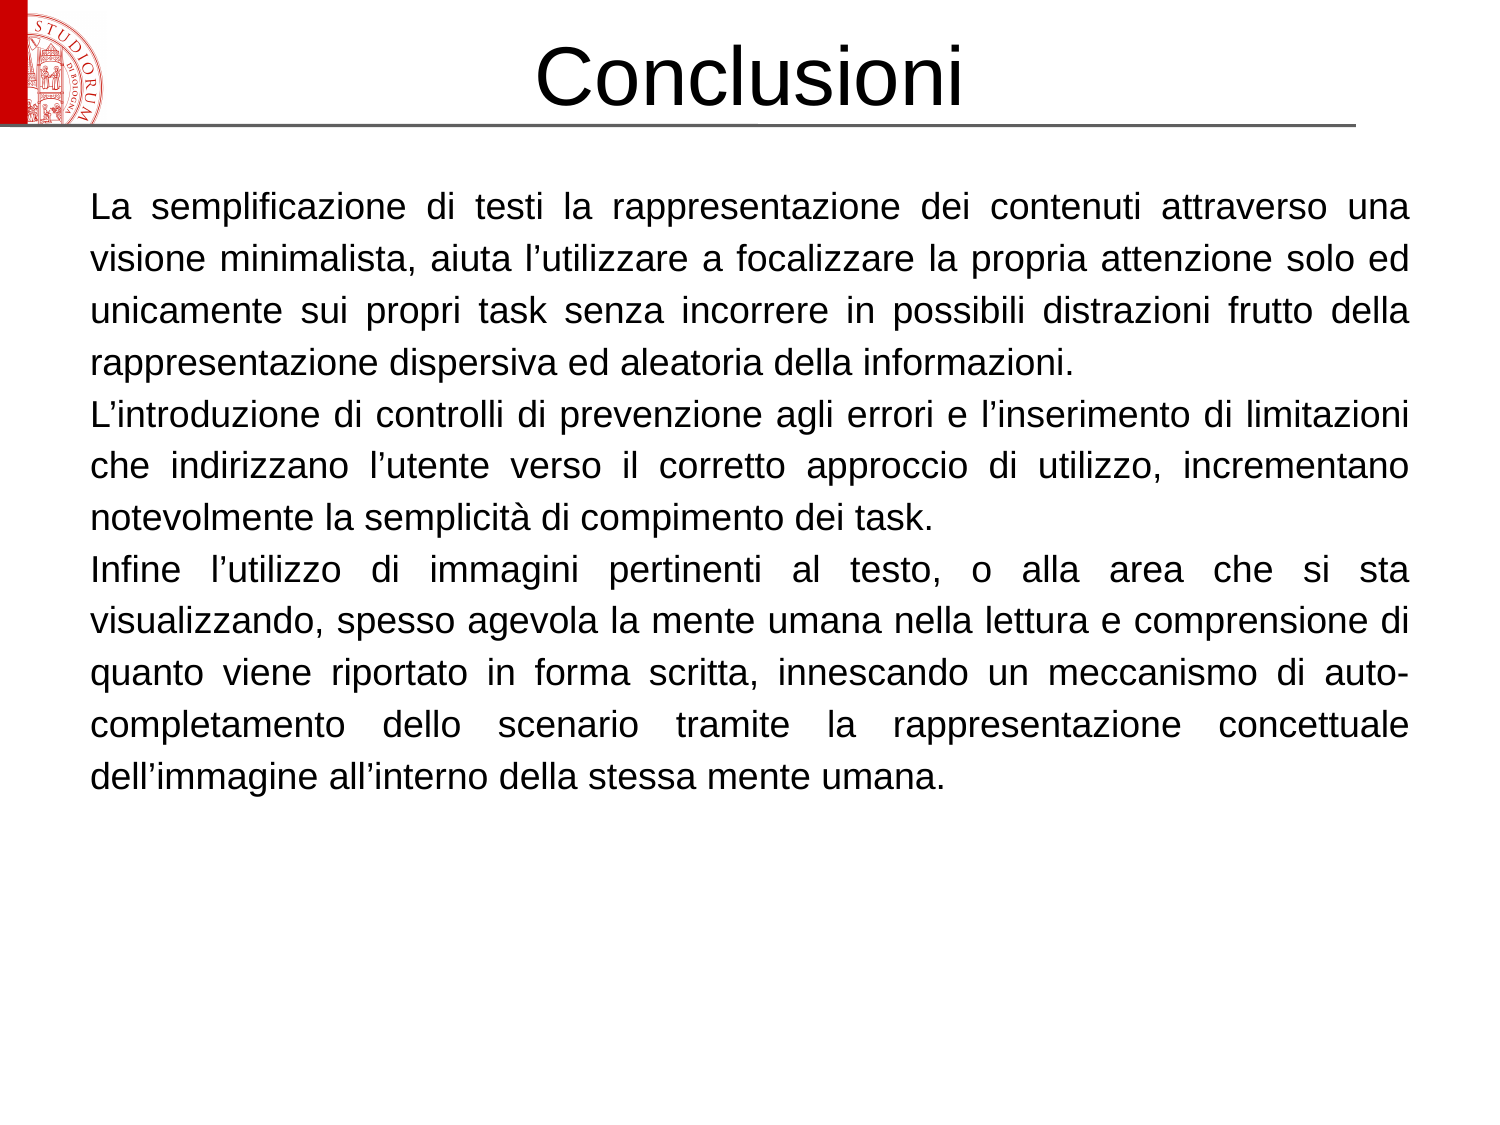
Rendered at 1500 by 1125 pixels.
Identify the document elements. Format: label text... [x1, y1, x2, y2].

title Conclusioni [75, 7, 1425, 114]
list La semplificazione di testi la rappresentazione dei contenuti attraverso una visione minimalista, aiuta l’utilizzare a focalizzare la propria attenzione solo ed unicamente sui propri task senza incorrere in possibili distrazioni frutto della rappresentazione dispersiva ed aleatoria della informazioni. L’introduzione di controlli di prevenzione agli errori e l’inserimento di limitazioni che indirizzano l’utente verso il corretto approccio di utilizzo, incrementano notevolmente la semplicità di compimento dei task. Infine l’utilizzo di immagini pertinenti al testo, o alla area che si sta visualizzando, spesso agevola la mente umana nella lettura e comprensione di quanto viene riportato in forma scritta, innescando un meccanismo di auto-completamento dello scenario tramite la rappresentazione concettuale dell’immagine all’interno della stessa mente umana. [75, 160, 1425, 1005]
picture [28, 11, 107, 123]
